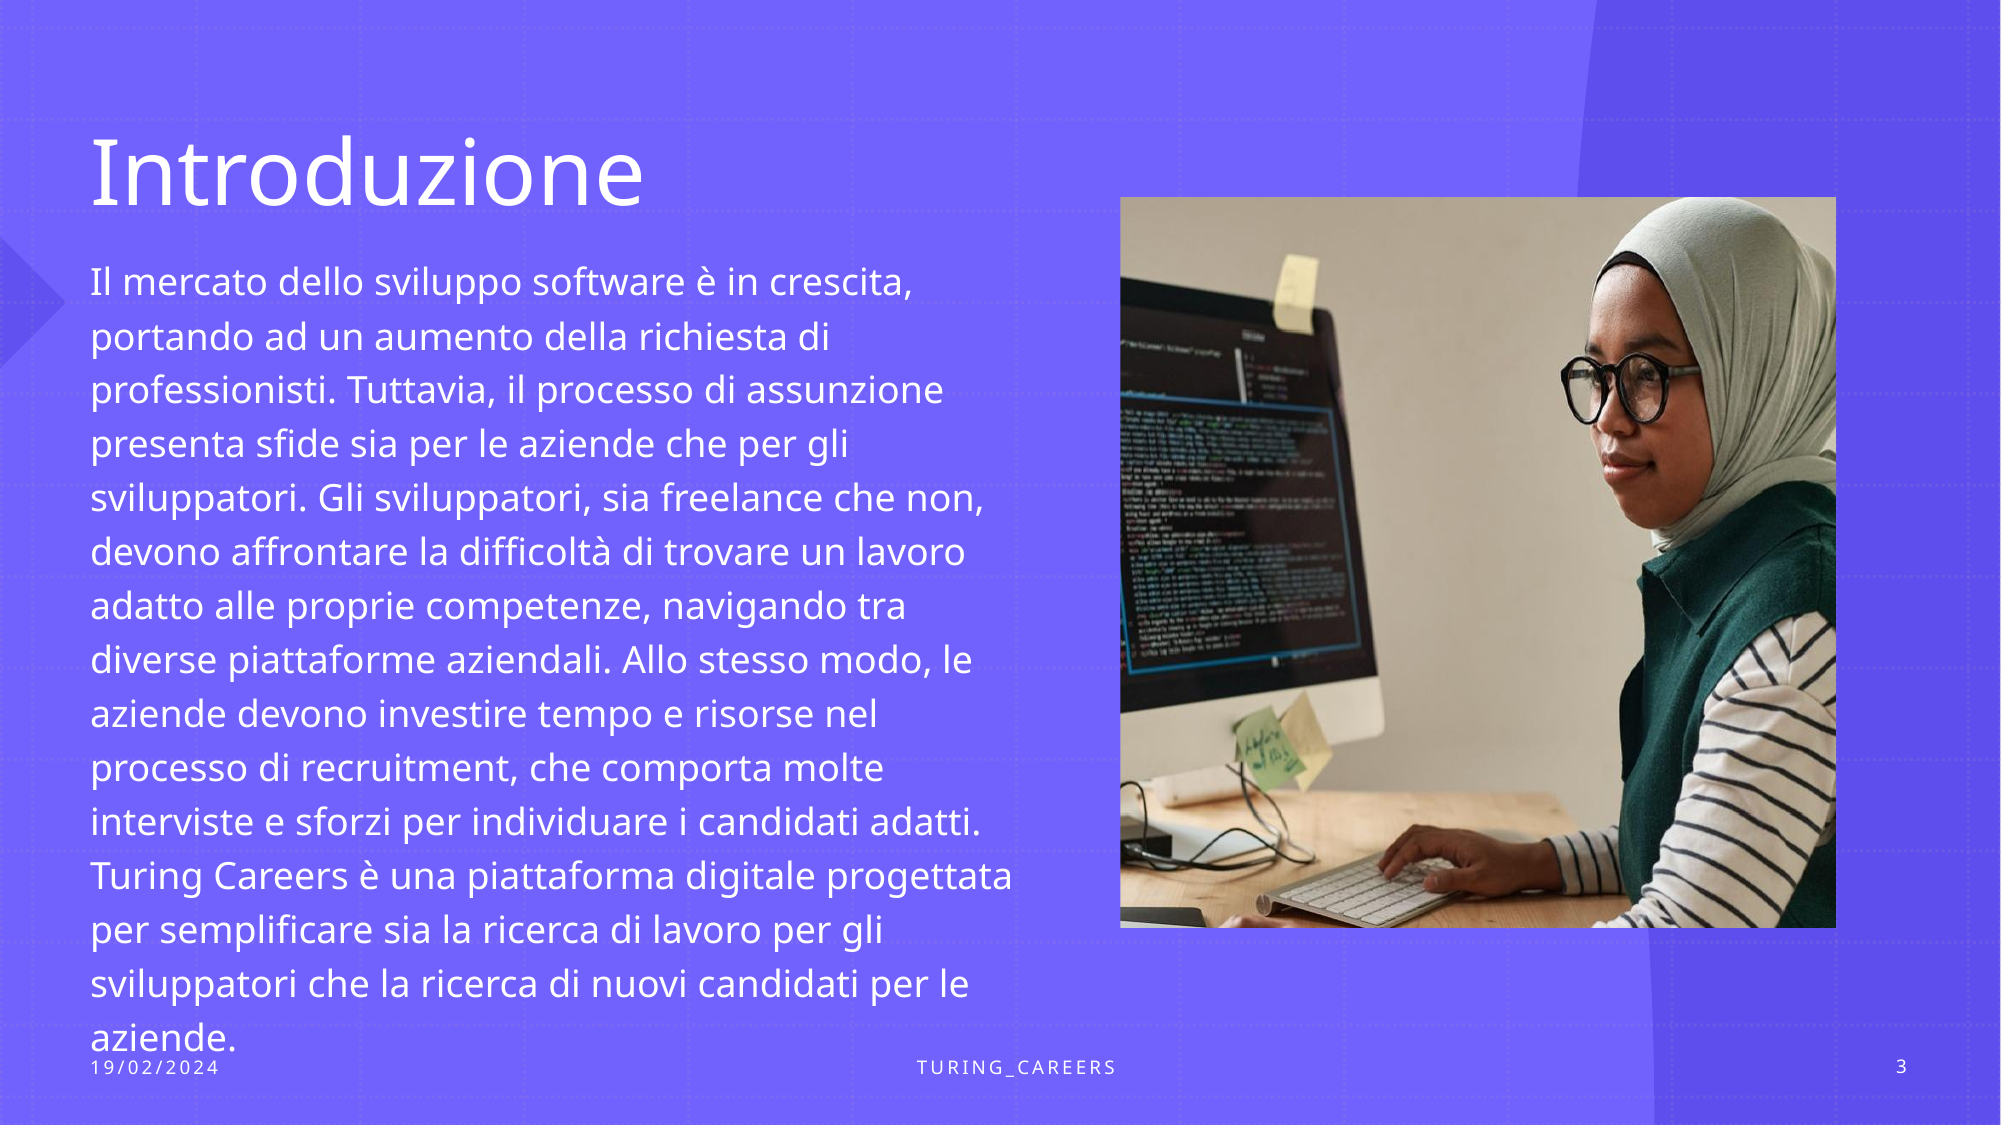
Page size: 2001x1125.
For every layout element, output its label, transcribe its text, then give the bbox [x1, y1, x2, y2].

picture [1120, 197, 1836, 928]
text_box 19/02/2024 [75, 1037, 496, 1098]
list Il mercato dello sviluppo software è in crescita, portando ad un aumento della richiesta di professionisti. Tuttavia, il processo di assunzione presenta sfide sia per le aziende che per gli sviluppatori. Gli sviluppatori, sia freelance che non, devono affrontare la difficoltà di trovare un lavoro adatto alle proprie competenze, navigando tra diverse piattaforme aziendali. Allo stesso modo, le aziende devono investire tempo e risorse nel processo di recruitment, che comporta molte interviste e sforzi per individuare i candidati adatti. Turing Careers è una piattaforma digitale progettata per semplificare sia la ricerca di lavoro per gli sviluppatori che la ricerca di nuovi candidati per le aziende. [75, 241, 1054, 1067]
title Introduzione [75, 118, 963, 241]
text_box 3 [1835, 1037, 1967, 1098]
text_box TURING_CAREERS [689, 1036, 1343, 1097]
